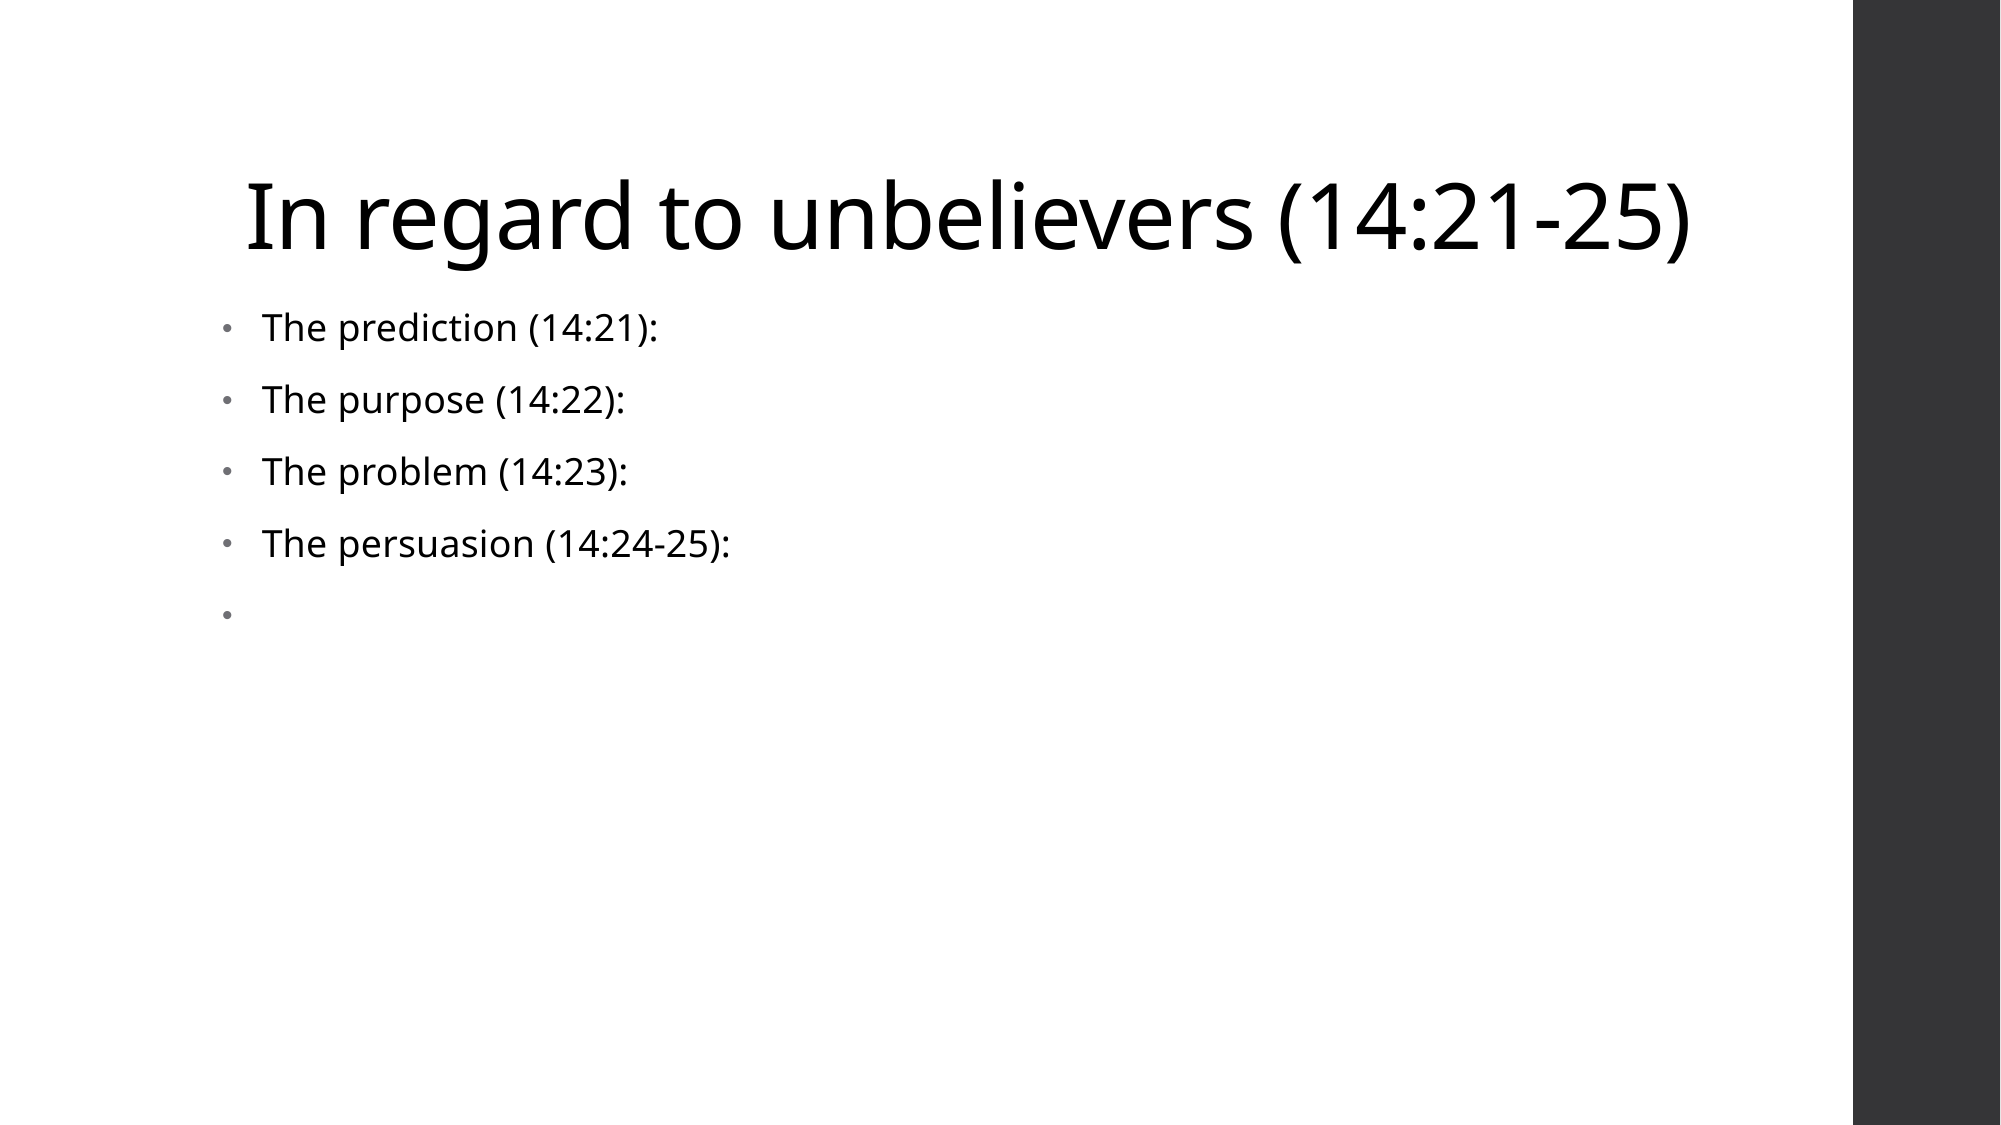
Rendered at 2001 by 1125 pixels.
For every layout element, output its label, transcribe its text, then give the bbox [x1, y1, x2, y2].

title In regard to unbelievers (14:21-25) [206, 60, 1797, 278]
list The prediction (14:21): The purpose (14:22): The problem (14:23): The persuasion (14:24-25): [206, 299, 1617, 1014]
